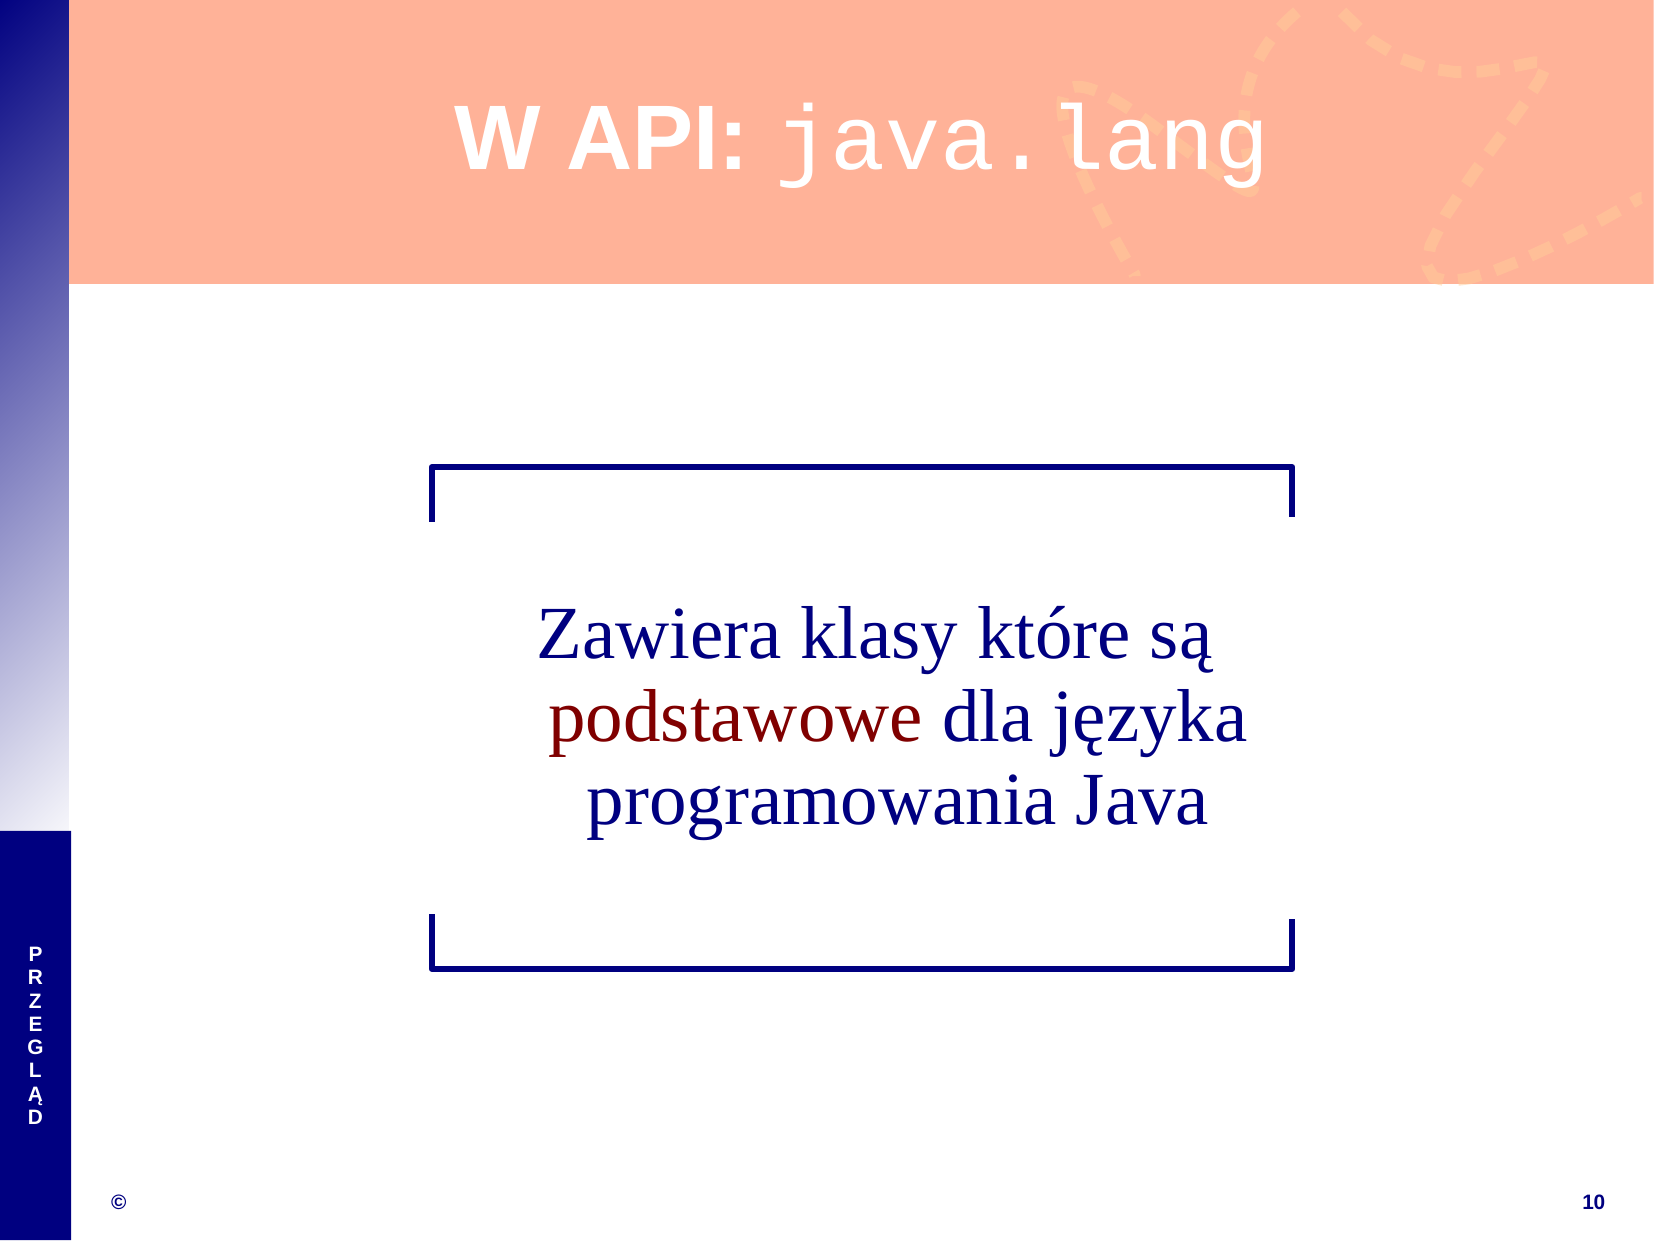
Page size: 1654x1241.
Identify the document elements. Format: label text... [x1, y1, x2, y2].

text_box Zawiera klasy które są podstawowe dla języka programowania Java [447, 430, 1277, 1002]
title W API: java.lang [70, 37, 1654, 246]
text_box P R Z E G L Ą D [0, 830, 71, 1241]
